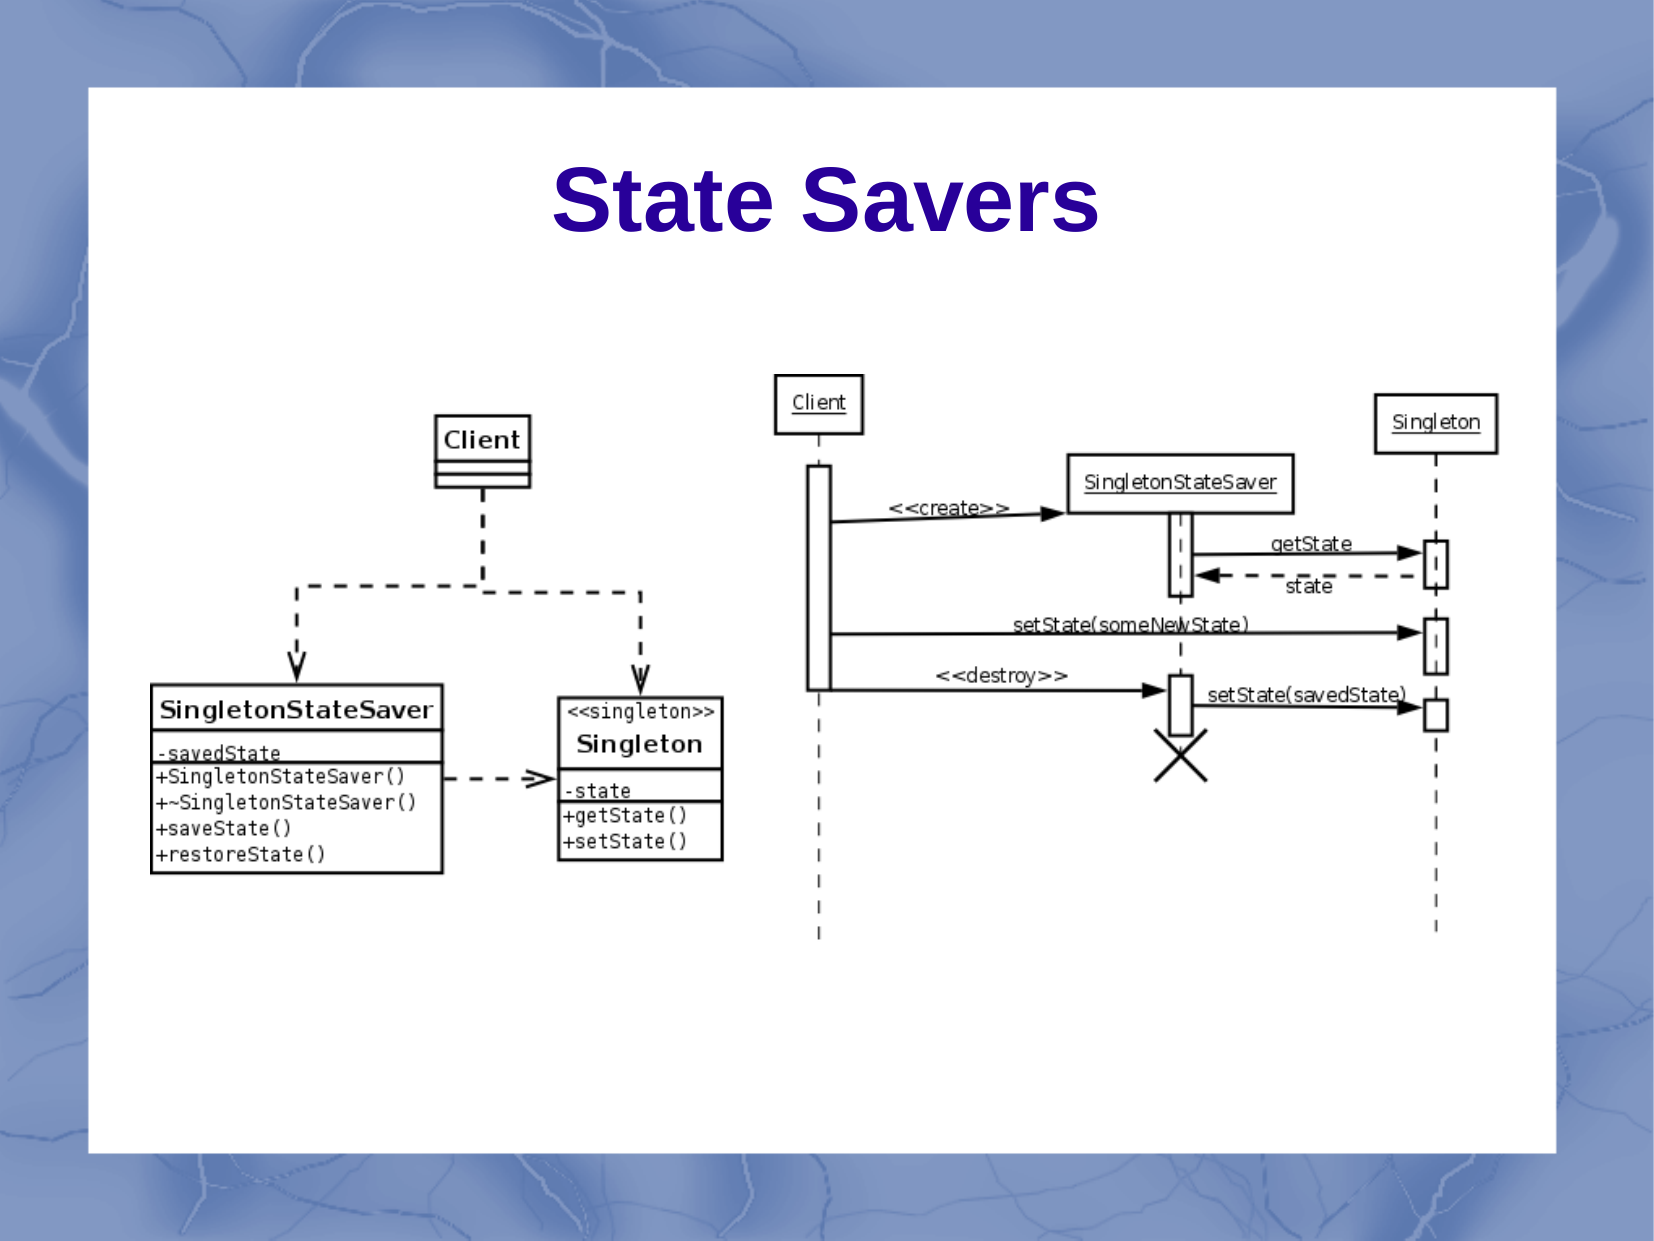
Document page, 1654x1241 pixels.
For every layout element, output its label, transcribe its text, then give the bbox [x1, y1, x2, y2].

title State Savers [118, 139, 1536, 250]
picture [0, 0, 1654, 1241]
